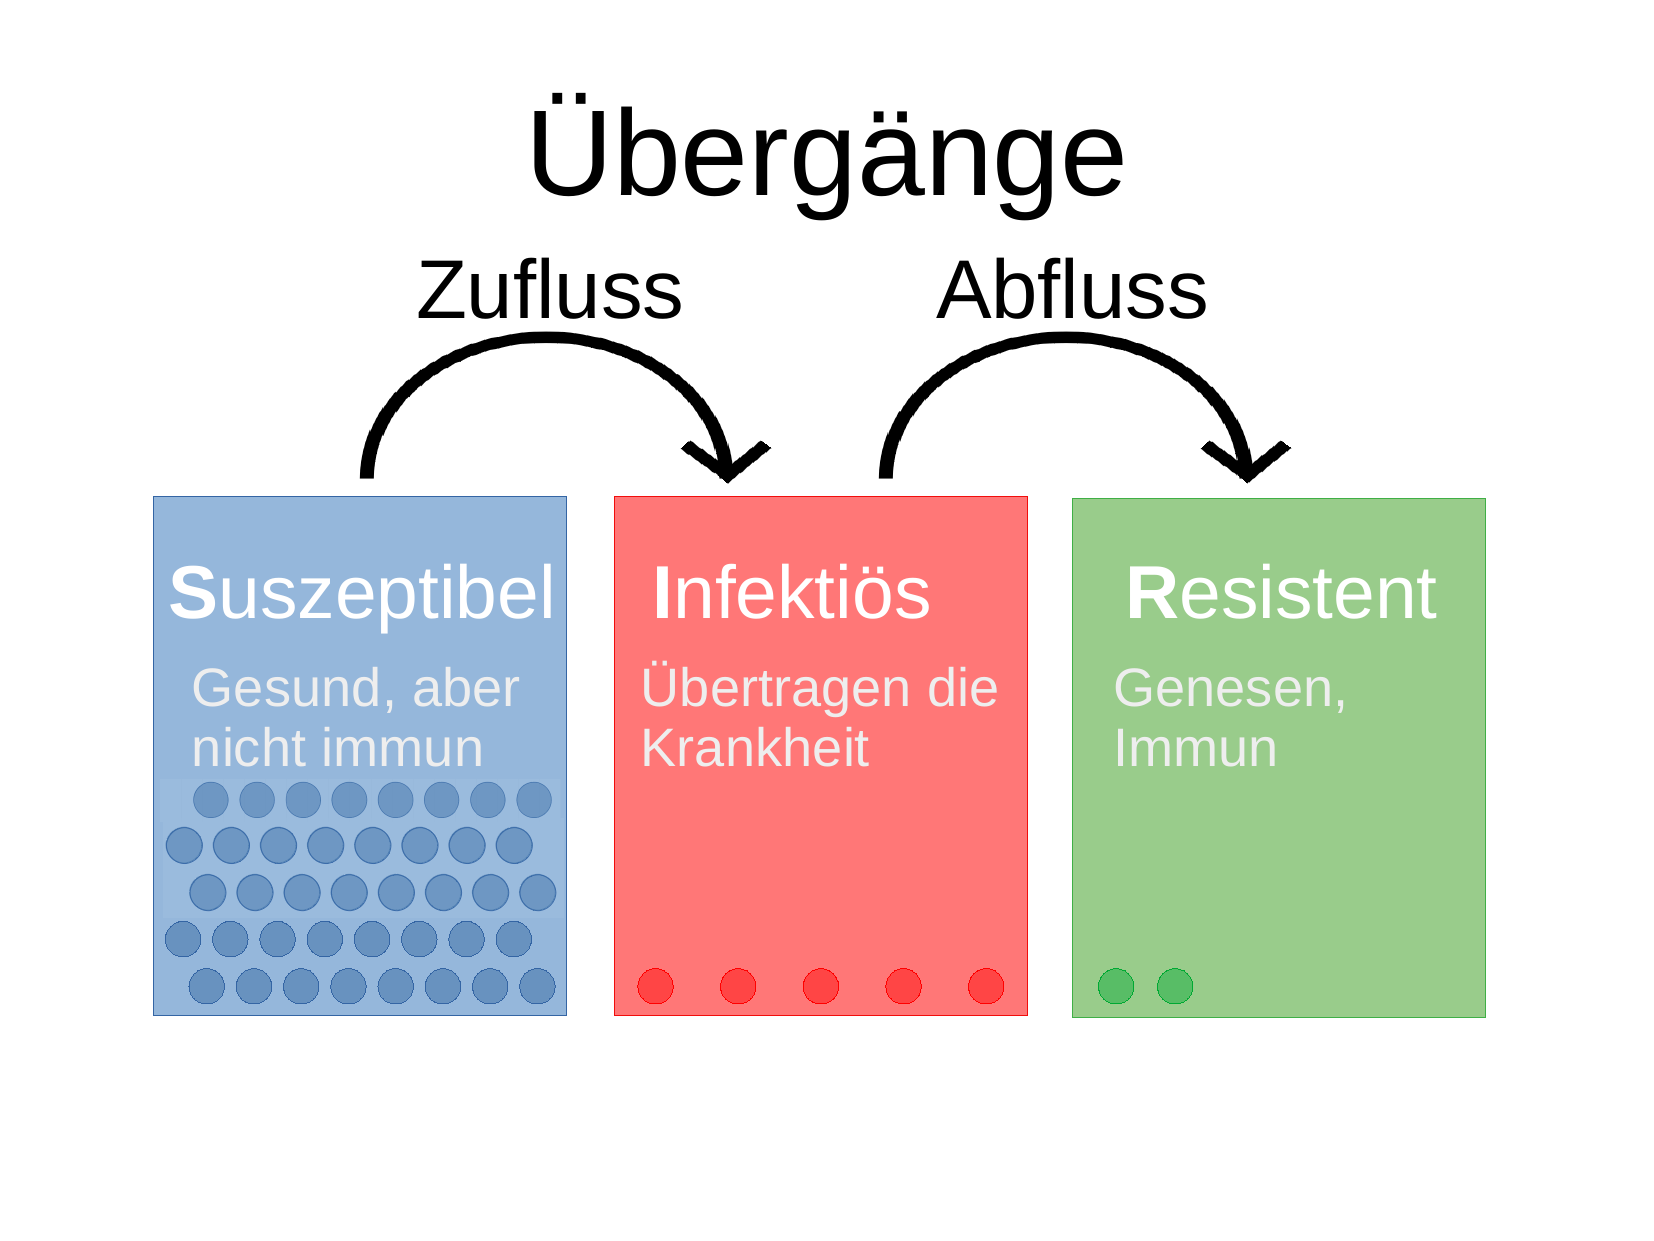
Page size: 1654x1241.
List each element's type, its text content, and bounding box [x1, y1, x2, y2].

text_box [153, 727, 567, 1016]
text_box Resistent [1110, 543, 1465, 643]
text_box [614, 496, 1028, 1016]
text_box Abfluss [921, 257, 1312, 345]
text_box [153, 496, 567, 543]
text_box [1072, 498, 1486, 1018]
text_box Suszeptibel [153, 543, 591, 727]
text_box Genesen, Immun [1098, 649, 1465, 828]
text_box Übertragen die Krankheit [625, 649, 1040, 909]
picture [160, 779, 564, 918]
text_box Zufluss [401, 257, 875, 345]
text_box Infektiös [637, 543, 1052, 727]
picture [307, 313, 792, 485]
title Übergänge [82, 49, 1571, 257]
text_box Gesund, aber nicht immun [177, 649, 544, 779]
picture [826, 313, 1312, 485]
